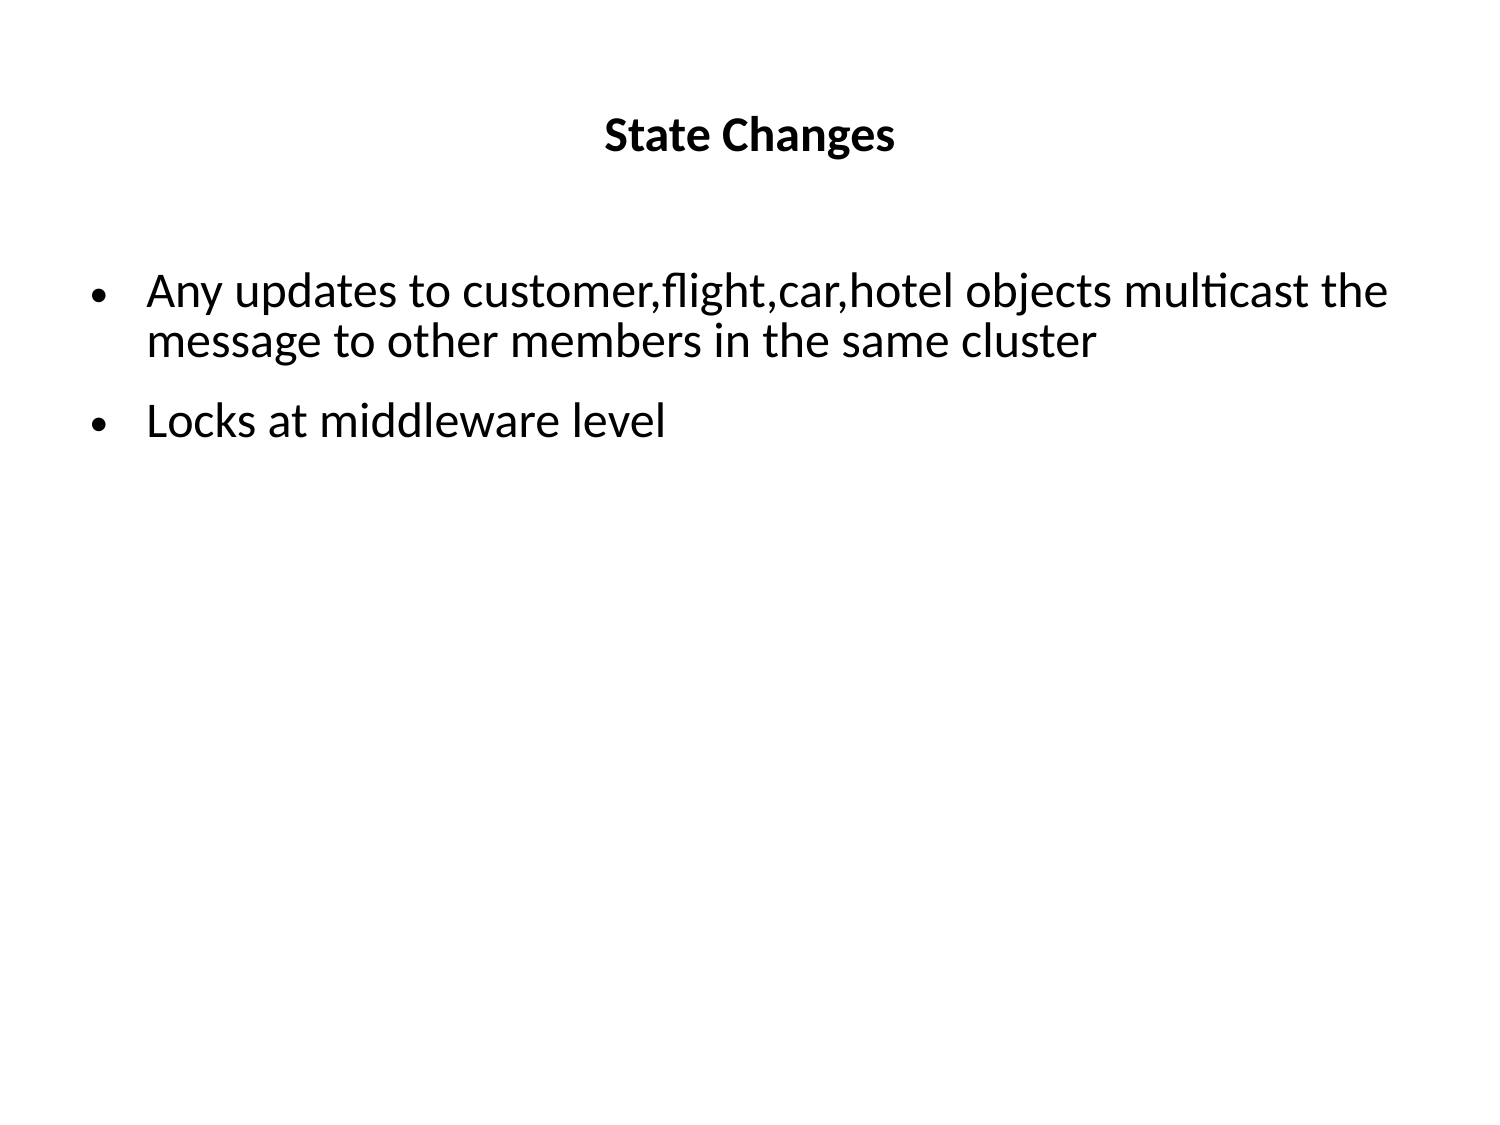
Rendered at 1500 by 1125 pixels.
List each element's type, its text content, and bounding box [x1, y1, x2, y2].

list Any updates to customer,flight,car,hotel objects multicast the message to other members in the same cluster Locks at middleware level [75, 262, 1426, 1005]
title State Changes [75, 45, 1425, 233]
